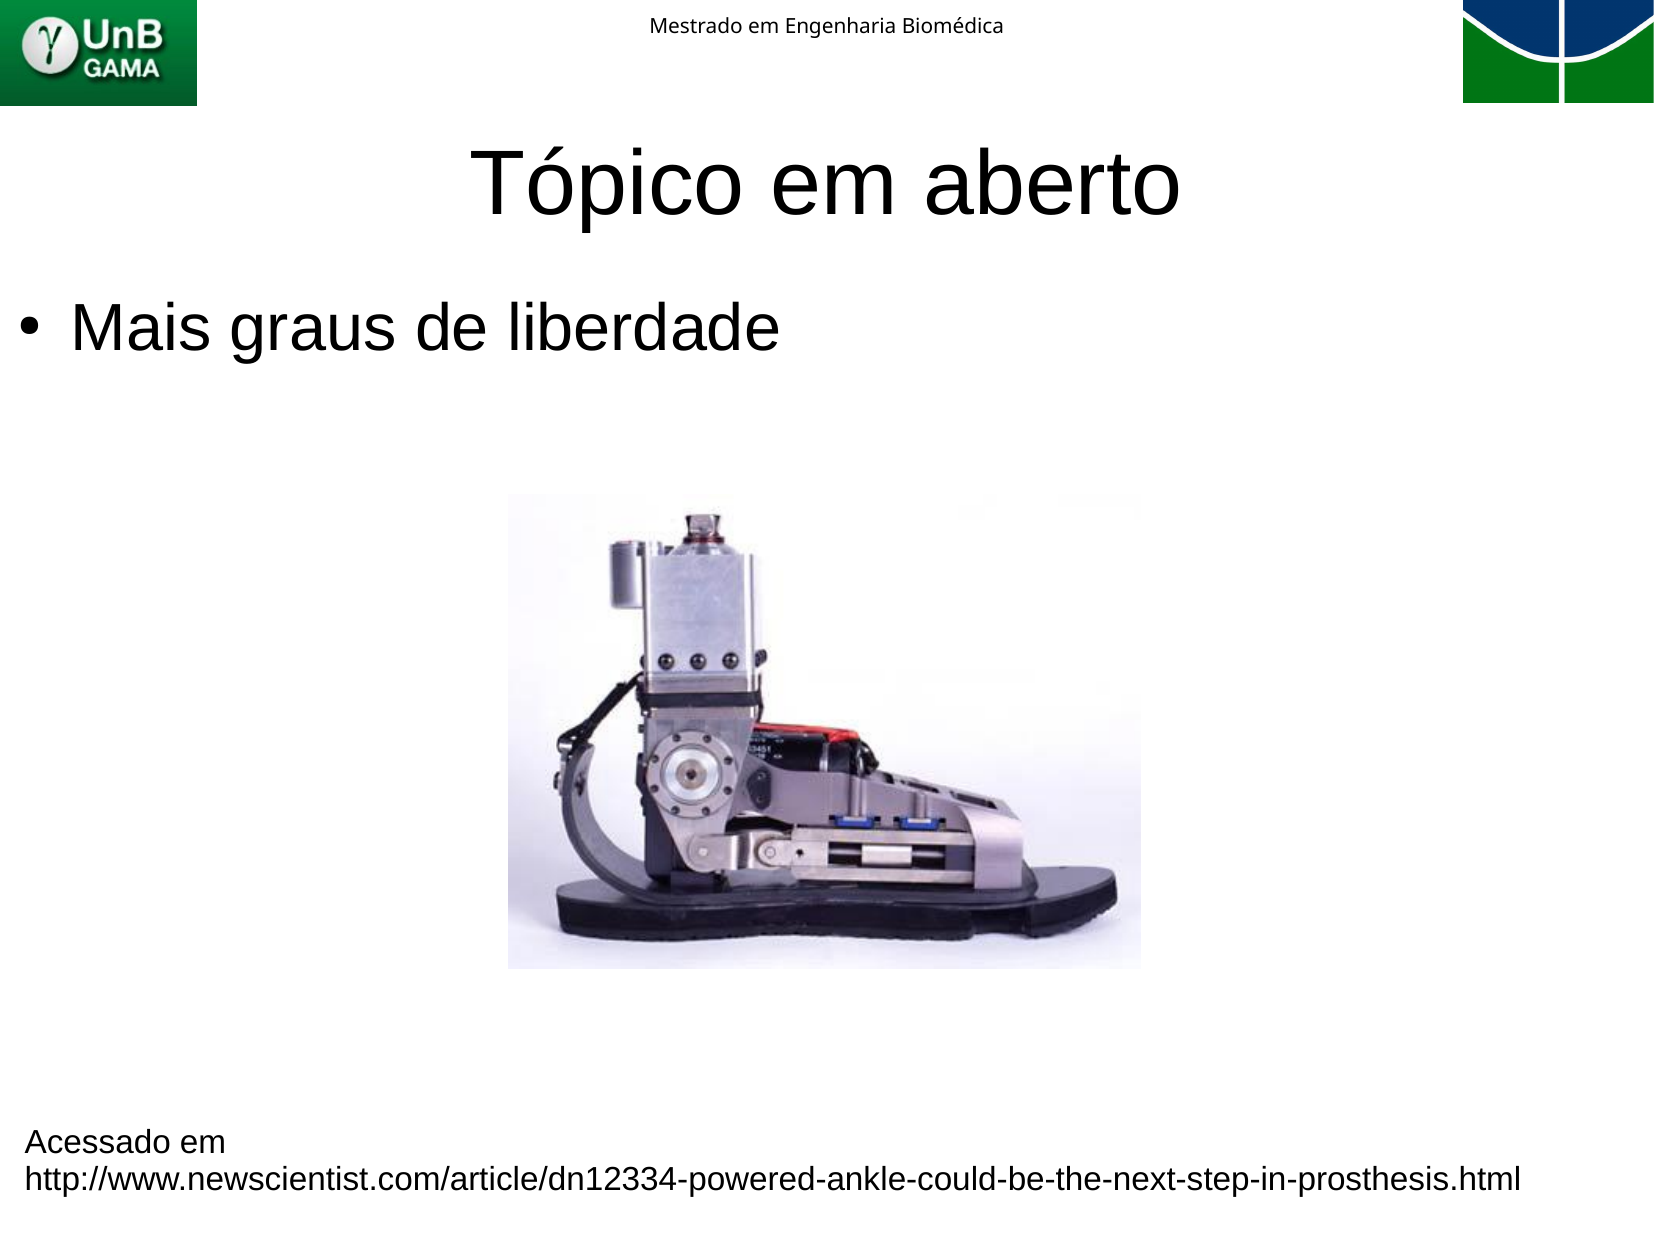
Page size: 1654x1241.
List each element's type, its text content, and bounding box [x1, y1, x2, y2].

text_box Acessado em http://www.newscientist.com/article/dn12334-powered-ankle-could-be-the-next-step-in-prosthesis.html [9, 1116, 1539, 1207]
title Tópico em aberto [0, 94, 1654, 272]
list Mais graus de liberdade [0, 290, 1654, 1241]
picture [0, 0, 197, 94]
picture [508, 494, 1141, 969]
picture [1463, 0, 1654, 94]
